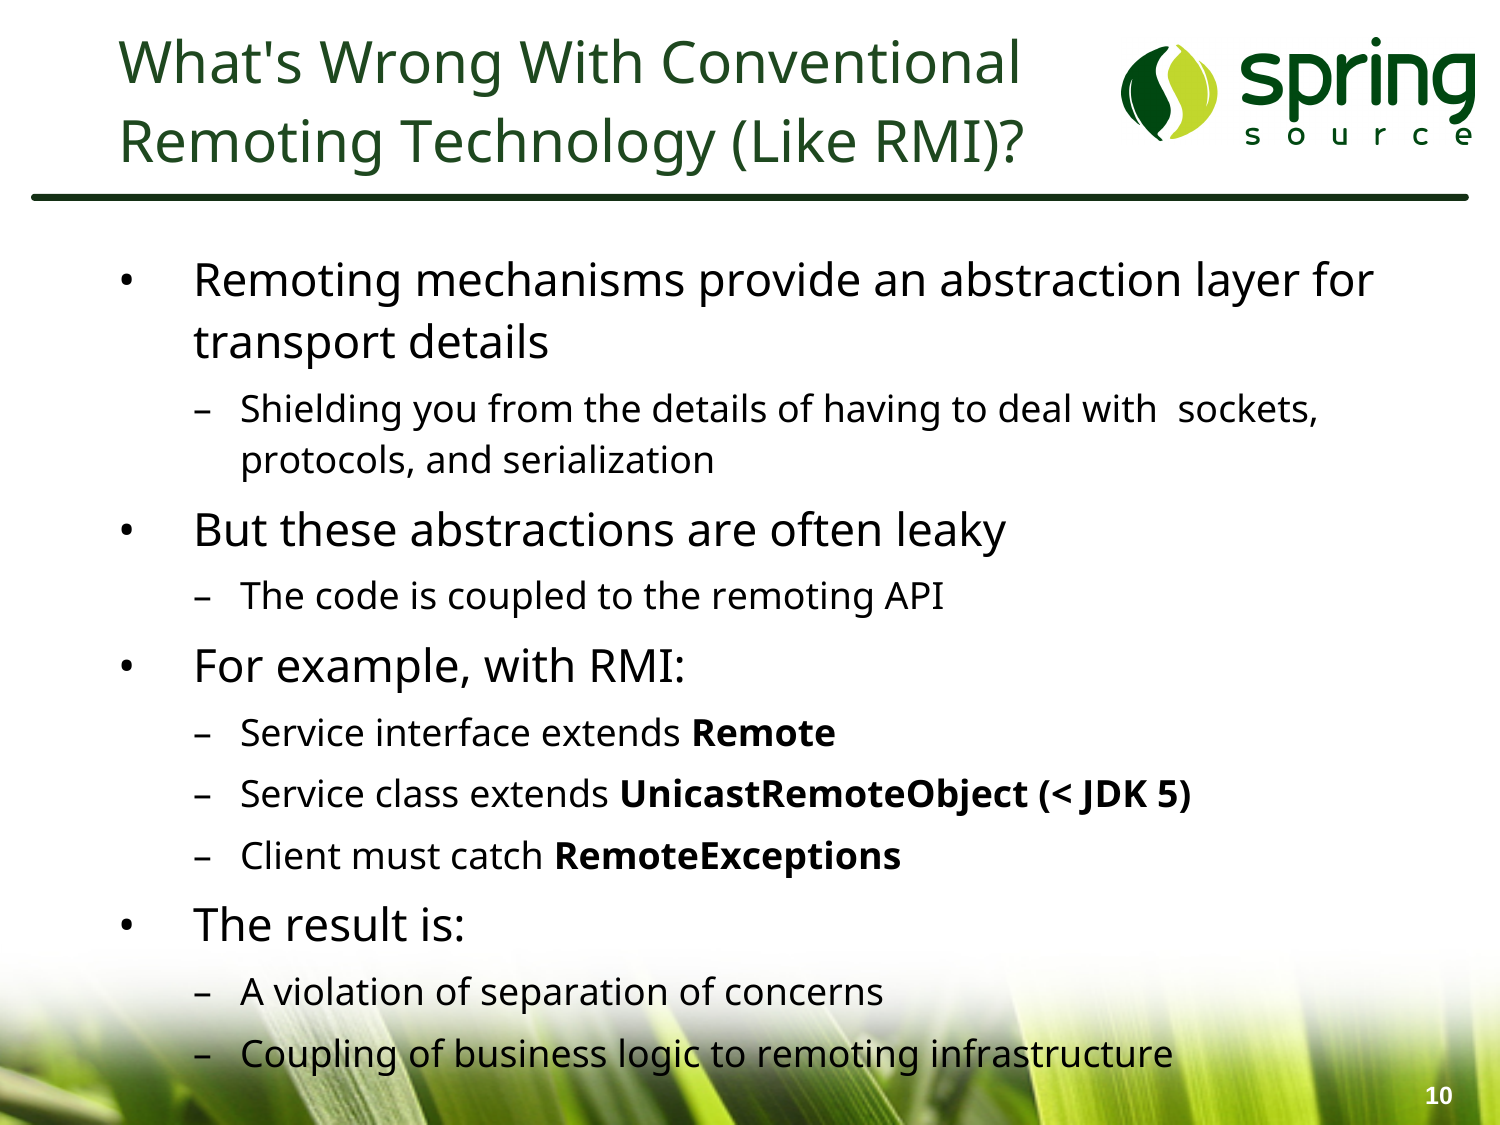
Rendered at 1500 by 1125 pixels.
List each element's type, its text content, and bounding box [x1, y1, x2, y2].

list Remoting mechanisms provide an abstraction layer for transport details Shielding you from the details of having to deal with sockets, protocols, and serialization But these abstractions are often leaky The code is coupled to the remoting API For example, with RMI: Service interface extends Remote Service class extends UnicastRemoteObject (< JDK 5) Client must catch RemoteExceptions The result is: A violation of separation of concerns Coupling of business logic to remoting infrastructure [103, 239, 1394, 1063]
title What's Wrong With Conventional Remoting Technology (Like RMI)? [103, 13, 1136, 177]
picture [1136, 37, 1475, 145]
picture [0, 944, 1500, 1125]
